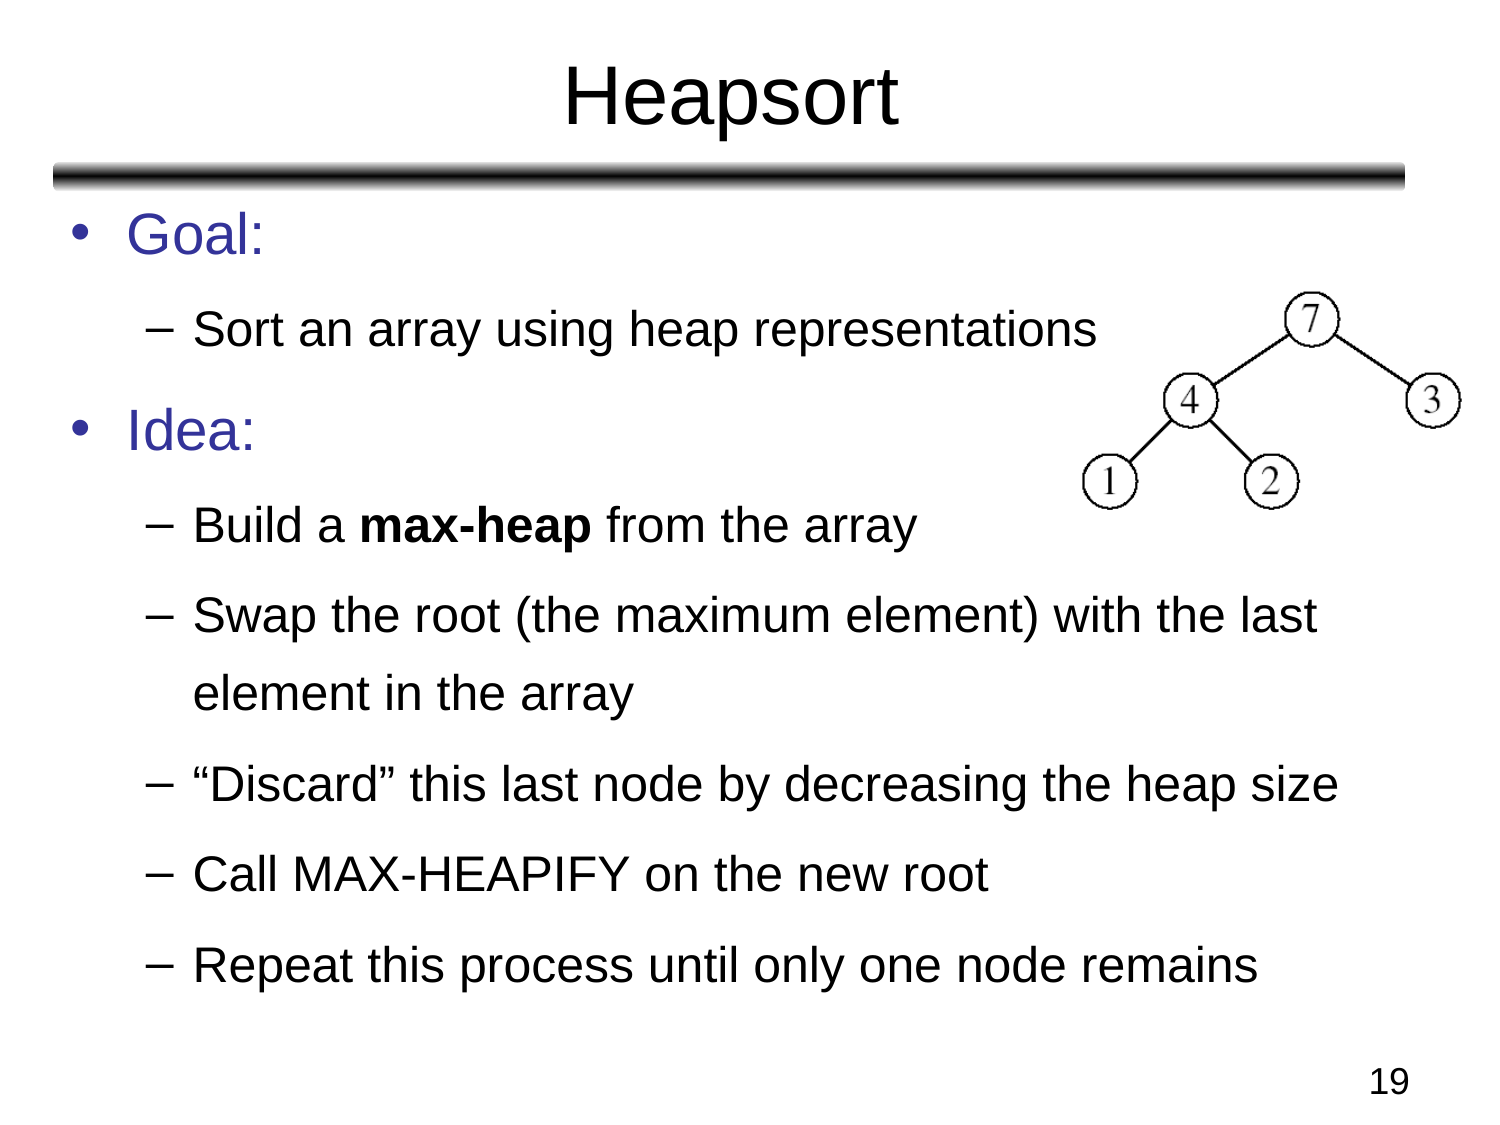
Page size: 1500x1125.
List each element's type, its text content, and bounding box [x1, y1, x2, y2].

chart [1406, 277, 1473, 519]
list Goal: Sort an array using heap representations Idea: Build a max-heap from the array Swap the root (the maximum element) with the last element in the array “Discard” this last node by decreasing the heap size Call MAX-HEAPIFY on the new root Repeat this process until only one node remains [55, 167, 1406, 1092]
title Heapsort [55, 16, 1406, 166]
